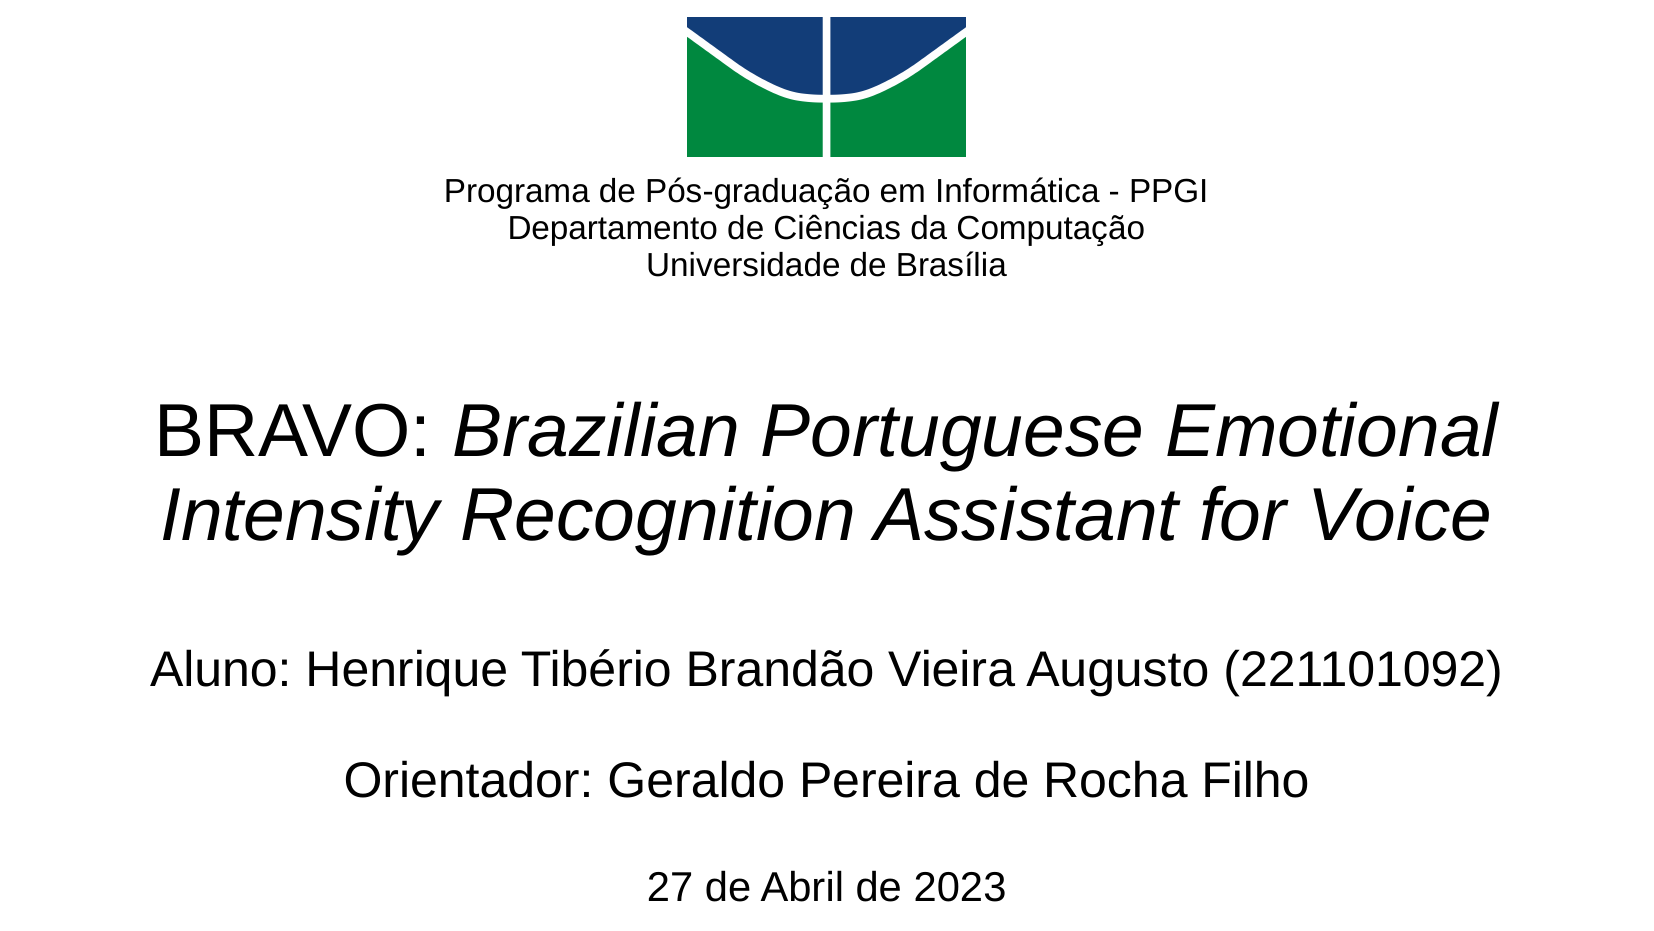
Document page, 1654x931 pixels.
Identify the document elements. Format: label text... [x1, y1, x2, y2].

picture [687, 17, 966, 157]
title BRAVO: Brazilian Portuguese Emotional Intensity Recognition Assistant for Voice Aluno: Henrique Tibério Brandão Vieira Augusto (221101092) Orientador: Geraldo Pereira de Rocha Filho 27 de Abril de 2023 [82, 388, 1571, 911]
subtitle Programa de Pós-graduação em Informática - PPGI Departamento de Ciências da Computação Universidade de Brasília [82, 172, 1571, 386]
